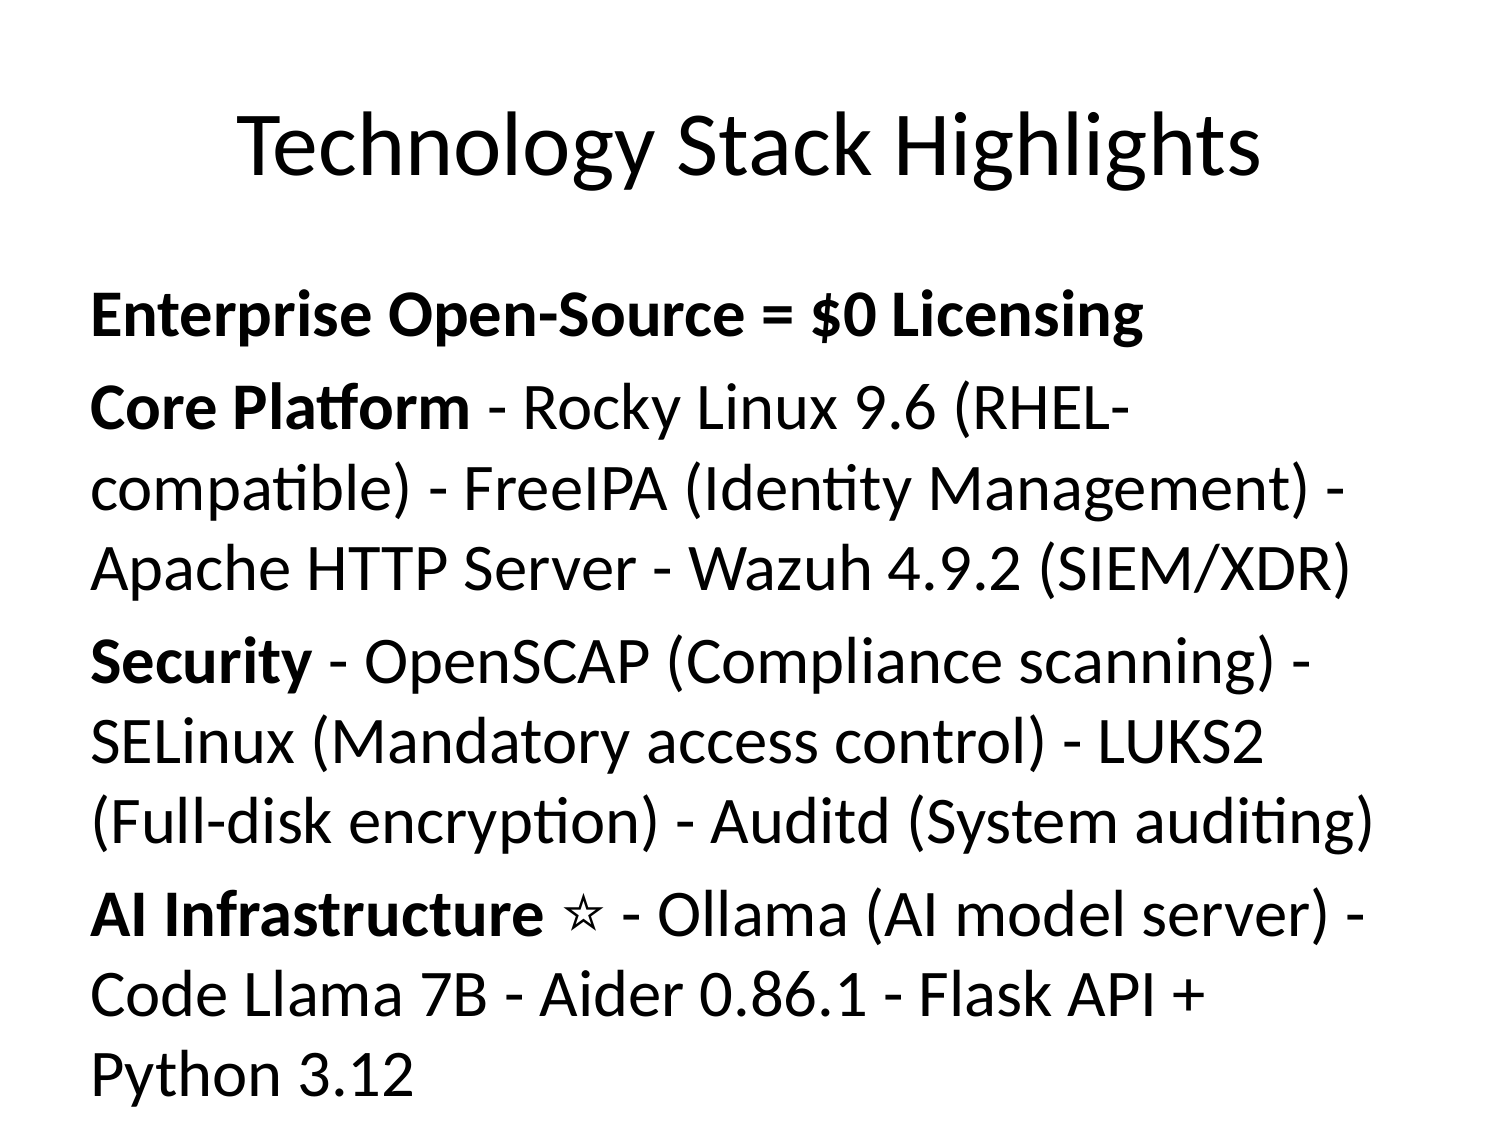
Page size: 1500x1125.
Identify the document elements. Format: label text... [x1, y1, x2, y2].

list Enterprise Open-Source = $0 Licensing Core Platform - Rocky Linux 9.6 (RHEL-compatible) - FreeIPA (Identity Management) - Apache HTTP Server - Wazuh 4.9.2 (SIEM/XDR) Security - OpenSCAP (Compliance scanning) - SELinux (Mandatory access control) - LUKS2 (Full-disk encryption) - Auditd (System auditing) AI Infrastructure ⭐ - Ollama (AI model server) - Code Llama 7B - Aider 0.86.1 - Flask API + Python 3.12 [75, 262, 1425, 1005]
title Technology Stack Highlights [75, 45, 1425, 233]
